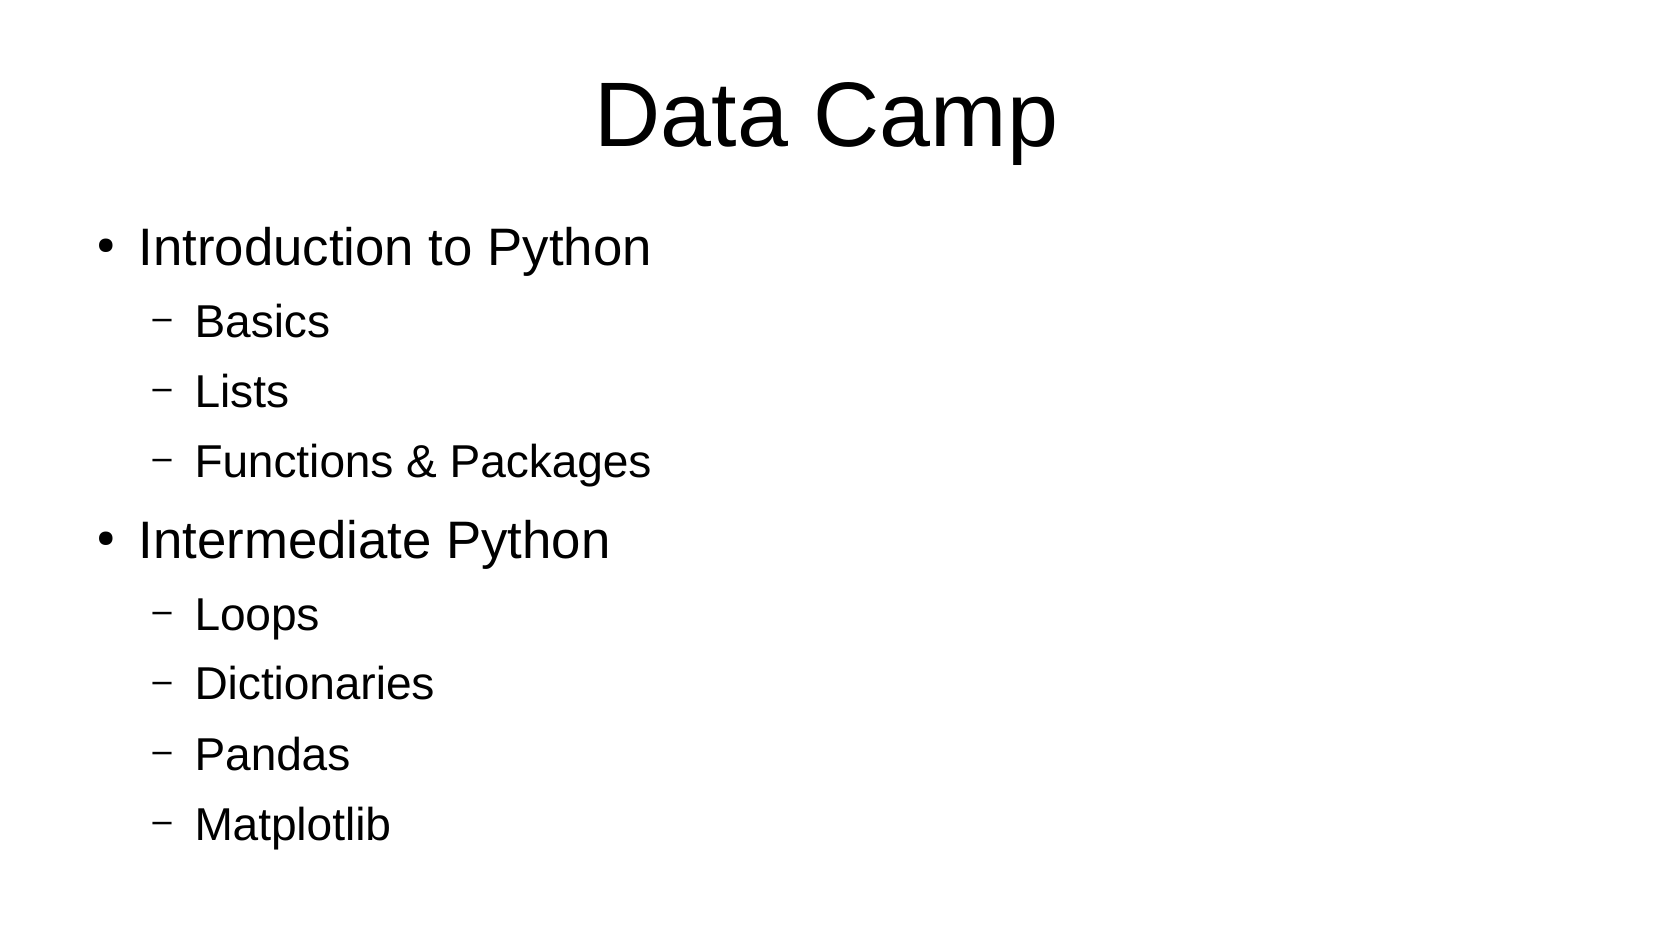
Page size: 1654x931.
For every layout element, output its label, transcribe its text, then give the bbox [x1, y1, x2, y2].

list Introduction to Python Basics Lists Functions & Packages Intermediate Python Loops Dictionaries Pandas Matplotlib [82, 217, 1571, 856]
title Data Camp [82, 37, 1571, 193]
